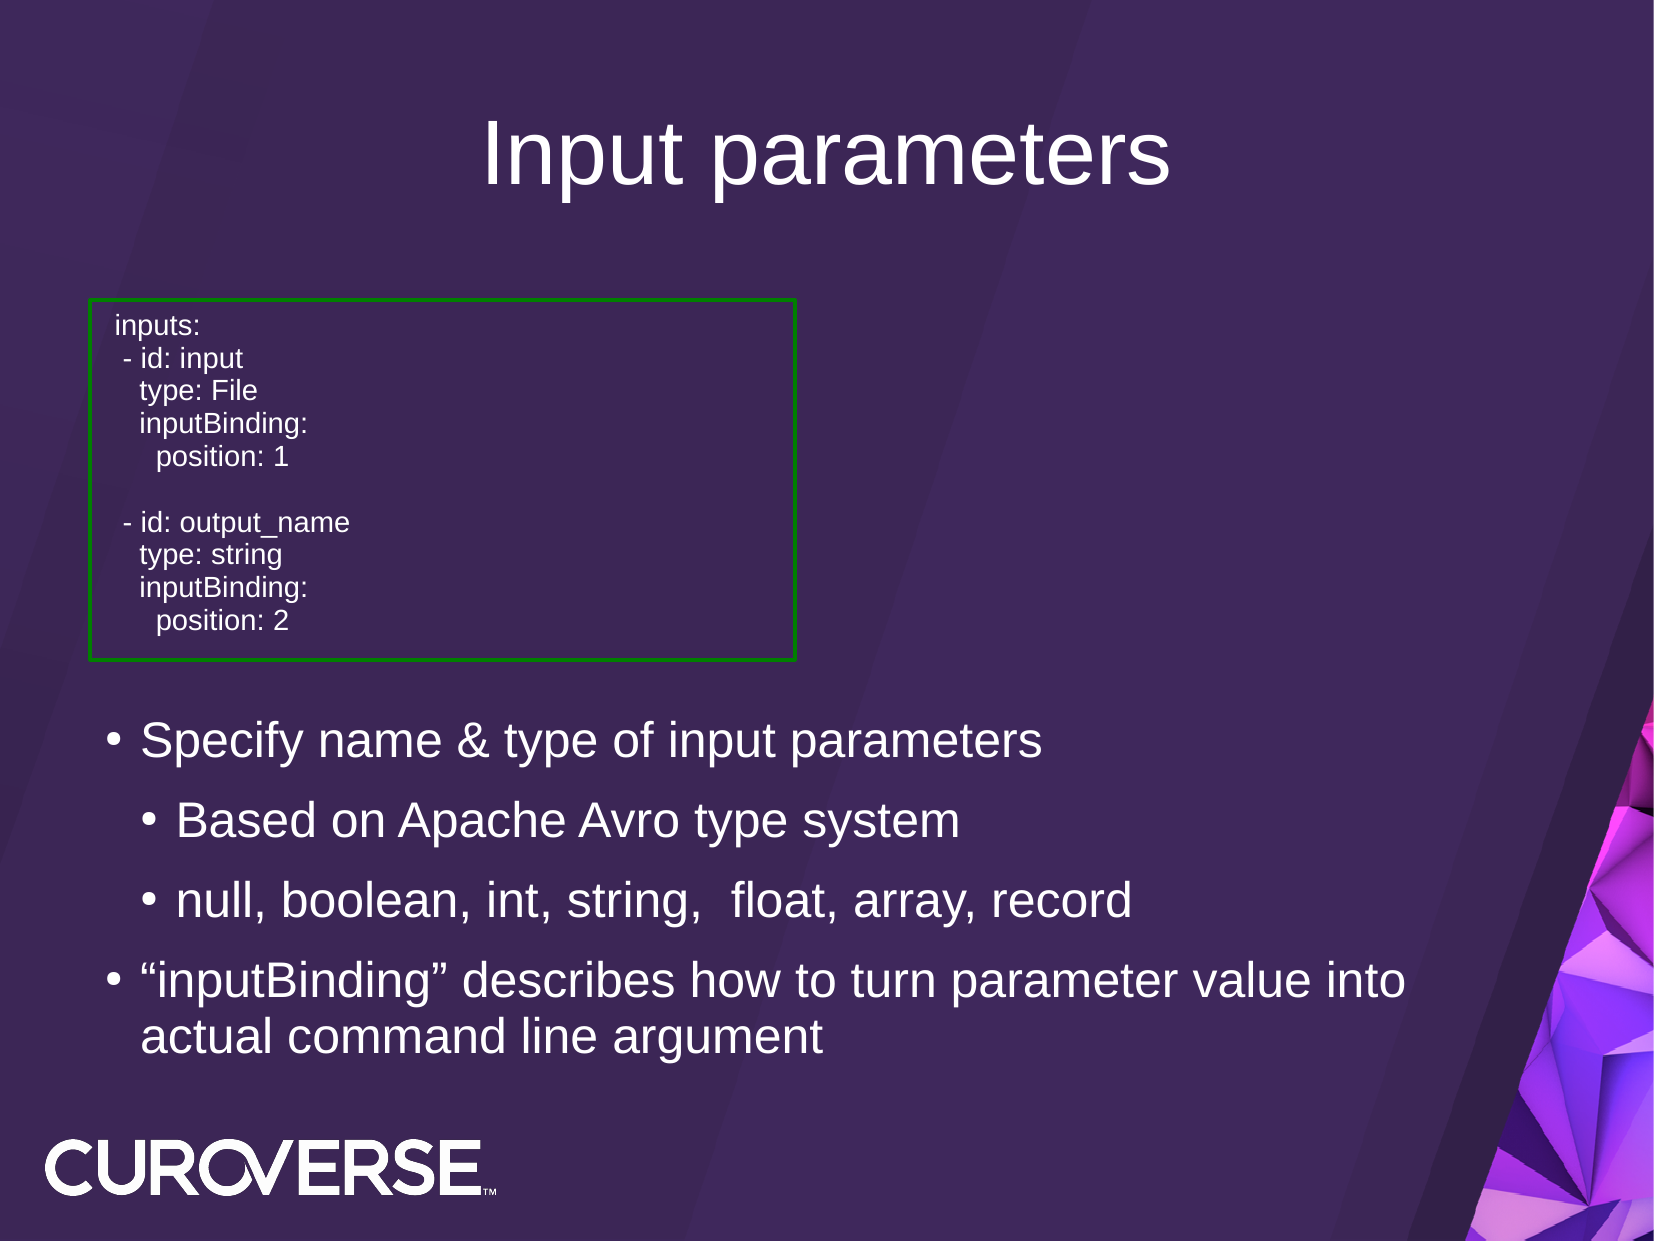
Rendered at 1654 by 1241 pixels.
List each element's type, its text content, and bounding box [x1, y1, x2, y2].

text_box inputs: - id: input type: File inputBinding: position: 1 - id: output_name type: string inputBinding: position: 2 [90, 299, 796, 661]
title Input parameters [82, 49, 1571, 257]
text_box Specify name & type of input parameters Based on Apache Avro type system null, boolean, int, string, float, array, record “inputBinding” describes how to turn parameter value into actual command line argument [90, 704, 1456, 1072]
picture [0, 0, 1654, 1241]
